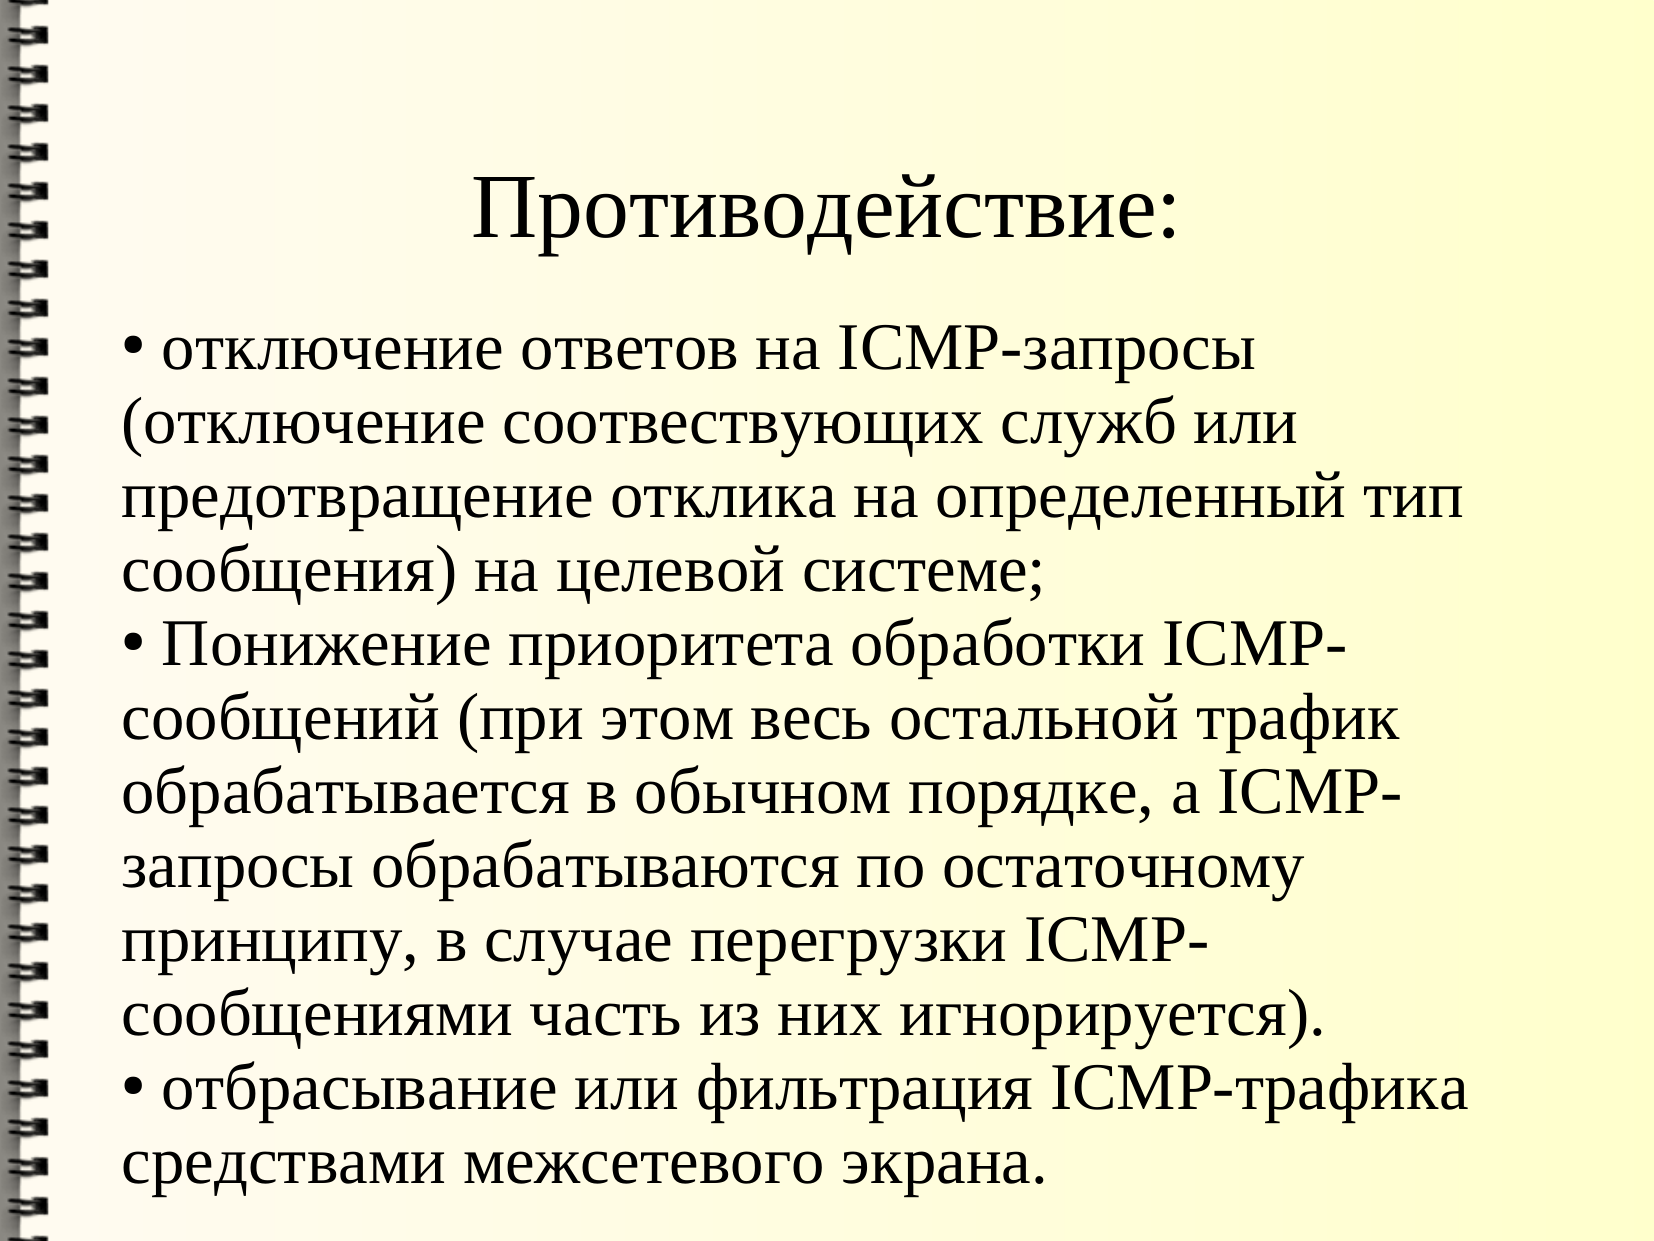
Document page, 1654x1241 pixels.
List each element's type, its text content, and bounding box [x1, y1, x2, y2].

subtitle отключение ответов на ICMP-запросы (отключение соотвествующих служб или предотвращение отклика на определенный тип сообщения) на целевой системе; Понижение приоритета обработки ICMP-сообщений (при этом весь остальной трафик обрабатывается в обычном порядке, а ICMP-запросы обрабатываются по остаточному принципу, в случае перегрузки ICMP-сообщениями часть из них игнорируется). отбрасывание или фильтрация ICMP-трафика средствами межсетевого экрана. [121, 309, 1534, 1199]
picture [0, 0, 1654, 1241]
title Противодействие: [121, 110, 1534, 303]
